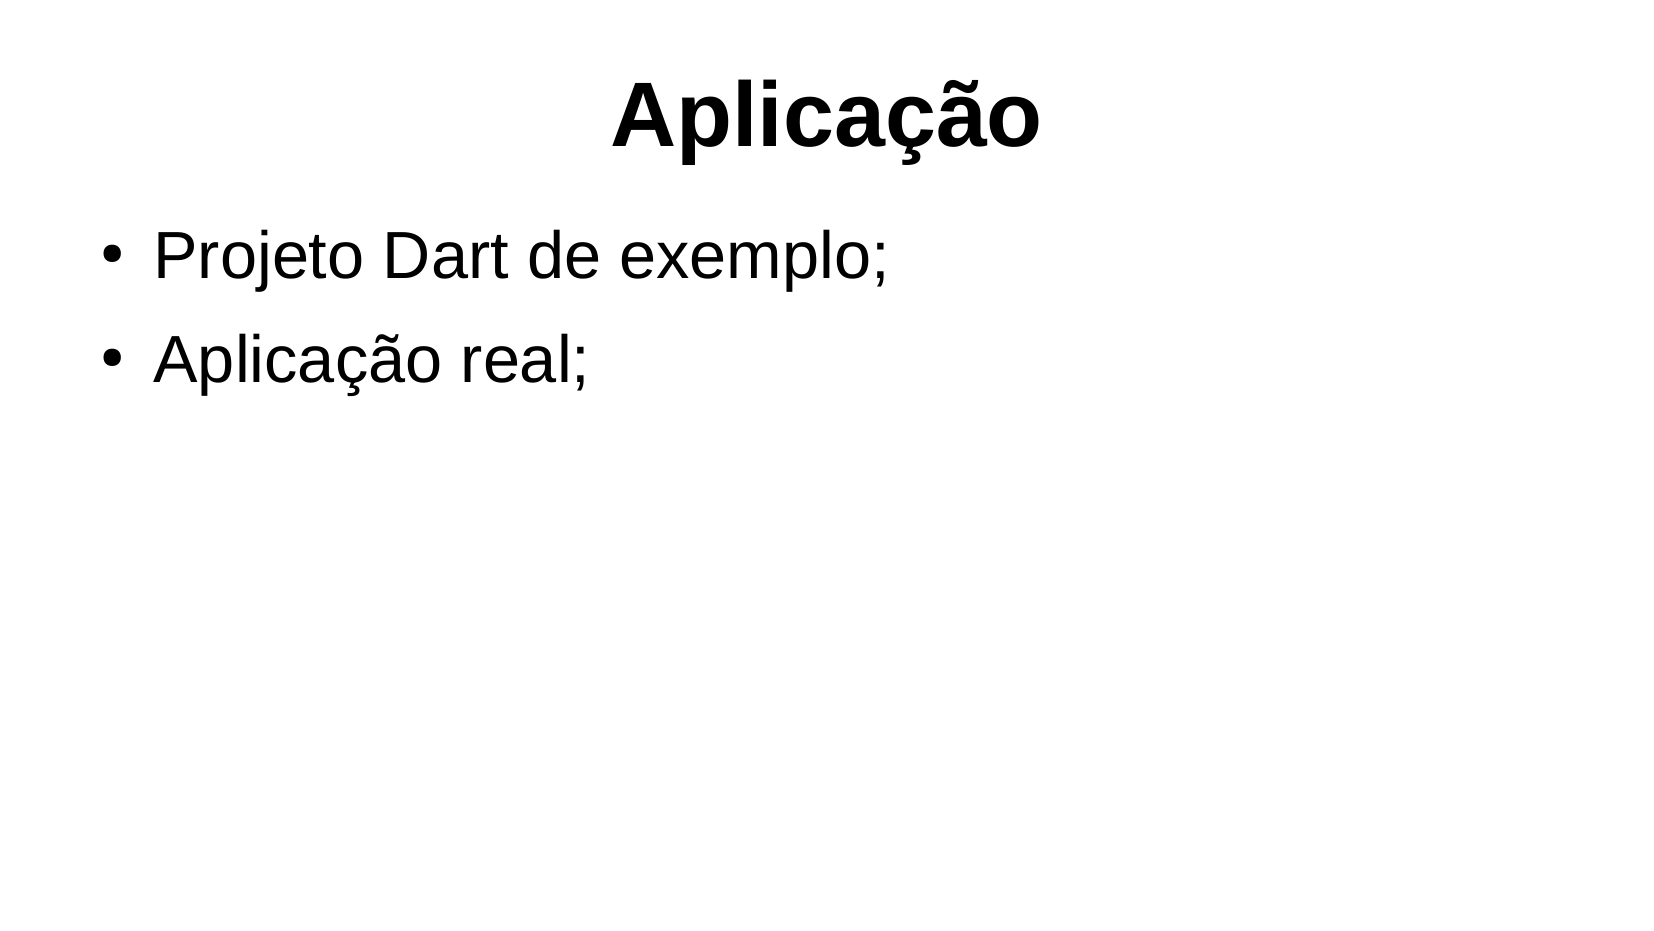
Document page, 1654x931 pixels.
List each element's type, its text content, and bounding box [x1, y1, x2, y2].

title Aplicação [82, 37, 1571, 193]
list Projeto Dart de exemplo; Aplicação real; [82, 217, 1571, 758]
